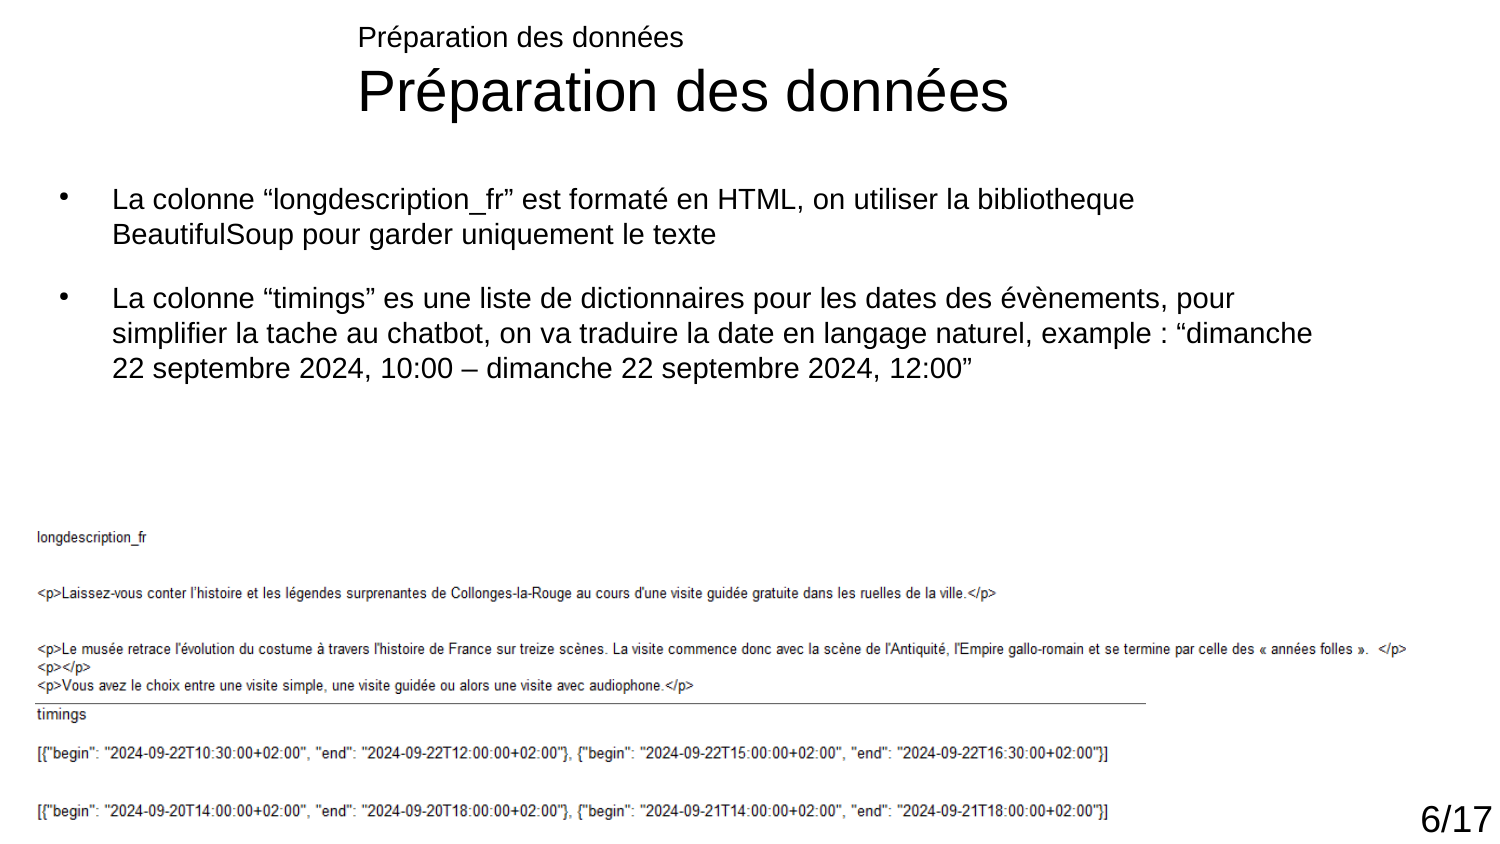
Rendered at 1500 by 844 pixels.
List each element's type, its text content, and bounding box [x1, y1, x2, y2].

picture [36, 531, 1406, 694]
list La colonne “longdescription_fr” est formaté en HTML, on utiliser la bibliotheque BeautifulSoup pour garder uniquement le texte La colonne “timings” es une liste de dictionnaires pour les dates des évènements, pour simplifier la tache au chatbot, on va traduire la date en langage naturel, example : “dimanche 22 septembre 2024, 10:00 – dimanche 22 septembre 2024, 12:00” [26, 165, 1335, 511]
title Préparation des données Préparation des données [342, 3, 1498, 154]
text_box 6/17 [1405, 791, 1500, 844]
picture [35, 703, 1146, 827]
